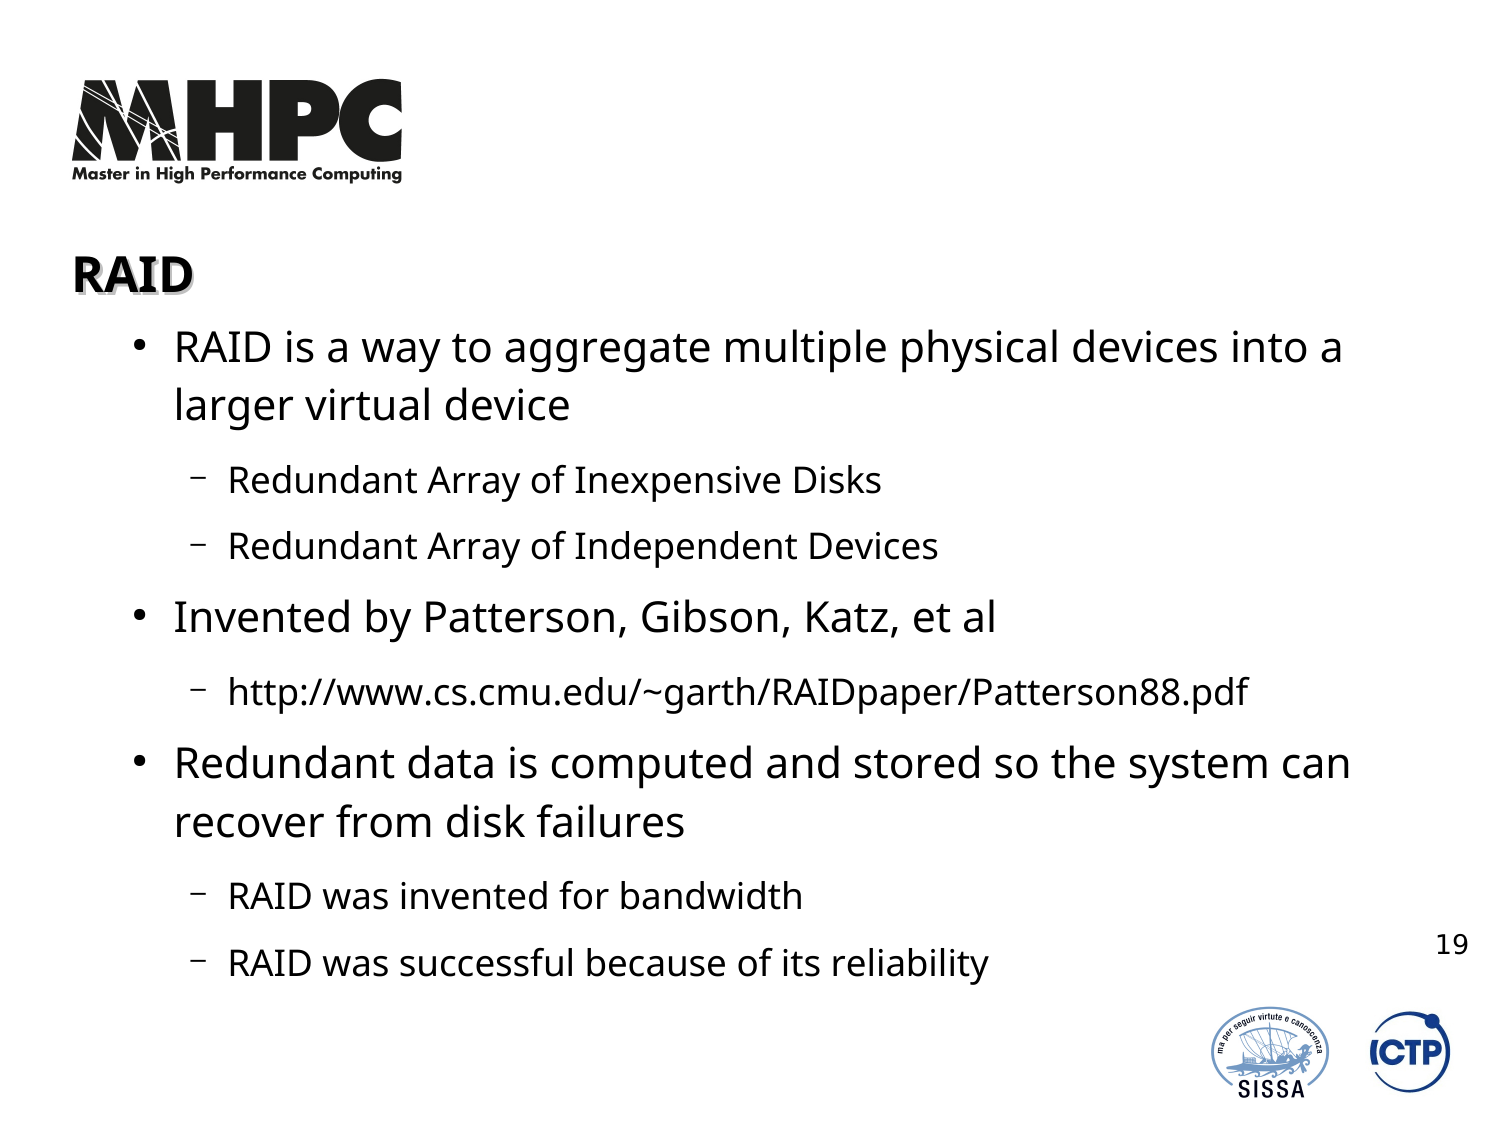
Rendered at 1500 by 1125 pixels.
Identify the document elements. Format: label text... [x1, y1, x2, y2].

list RAID is a way to aggregate multiple physical devices into a larger virtual device Redundant Array of Inexpensive Disks Redundant Array of Independent Devices Invented by Patterson, Gibson, Katz, et al http://www.cs.cmu.edu/~garth/RAIDpaper/Patterson88.pdf Redundant data is computed and stored so the system can recover from disk failures RAID was invented for bandwidth RAID was successful because of its reliability [97, 316, 1470, 991]
title RAID [71, 179, 1293, 368]
picture [13, 10, 1500, 1125]
